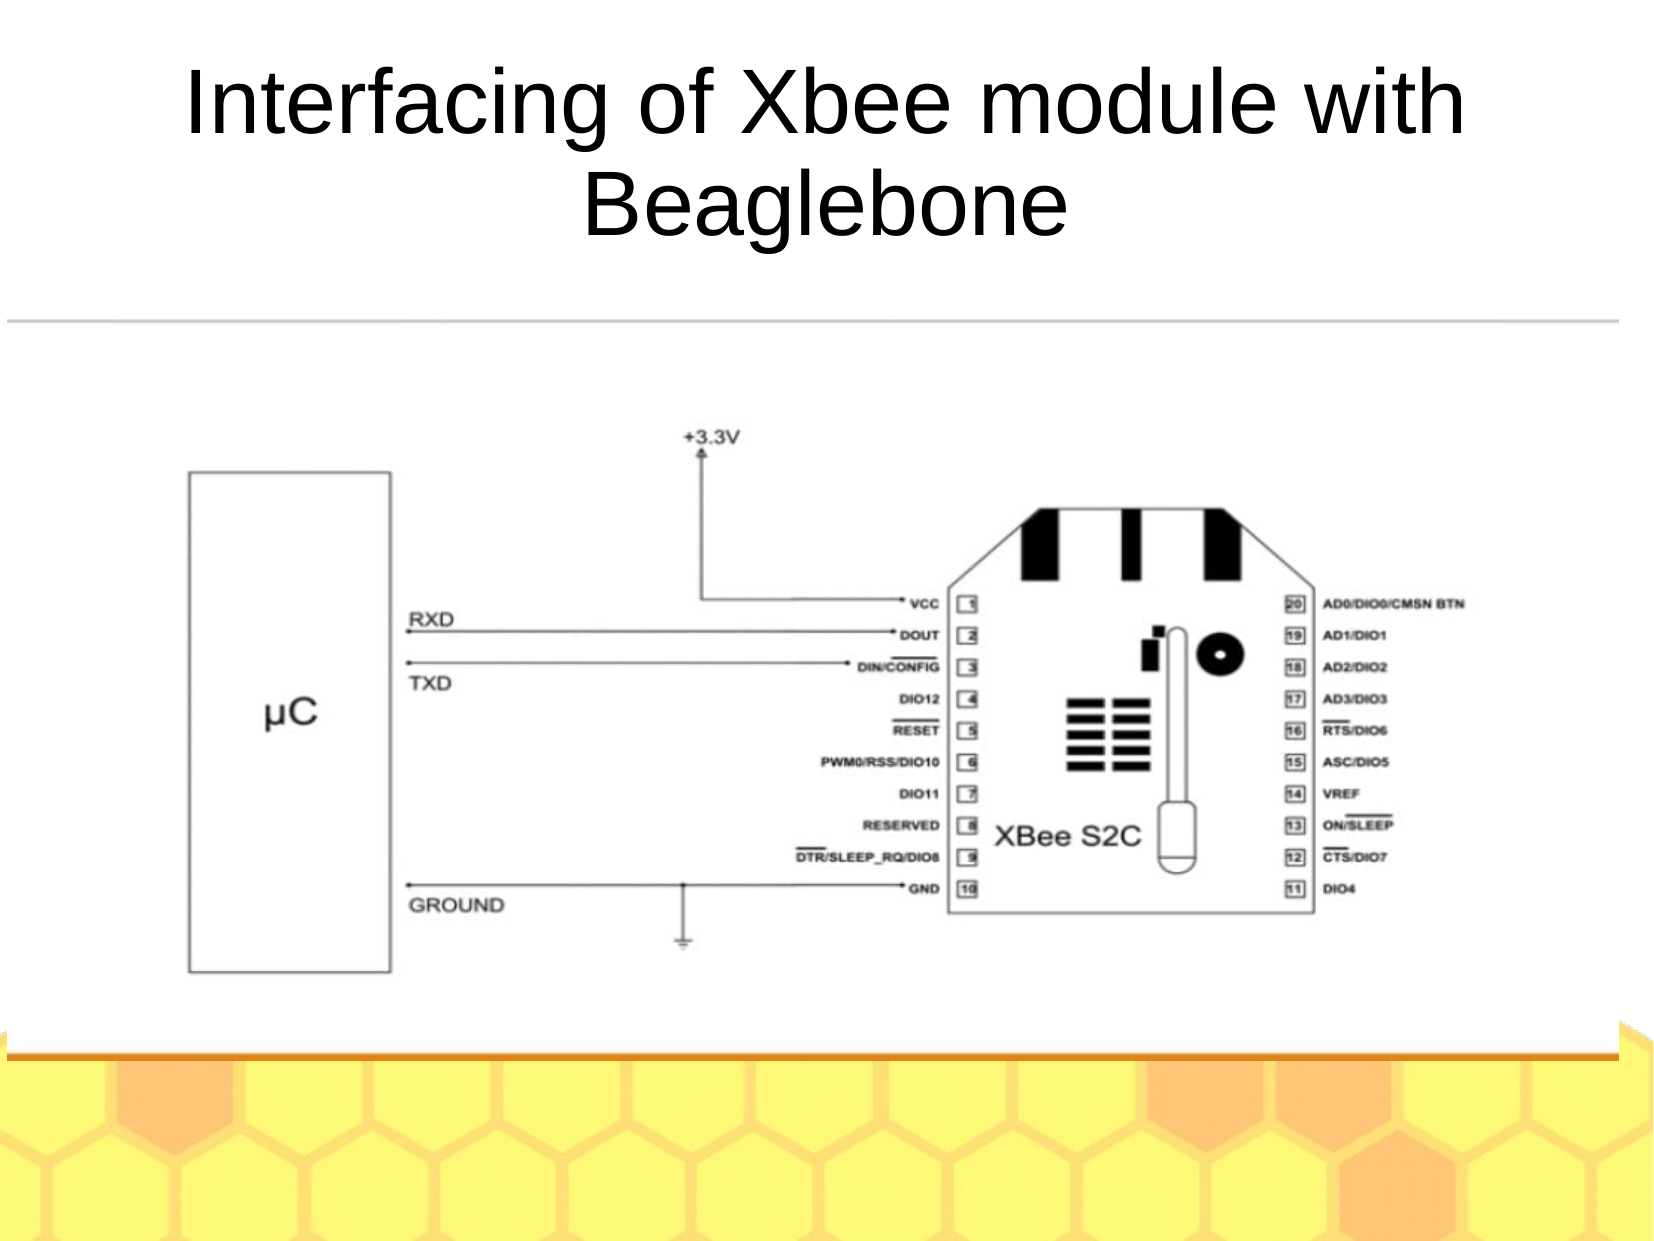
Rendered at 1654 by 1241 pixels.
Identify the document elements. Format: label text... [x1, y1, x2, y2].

title Interfacing of Xbee module with Beaglebone [82, 49, 1571, 257]
picture [0, 318, 1654, 1241]
